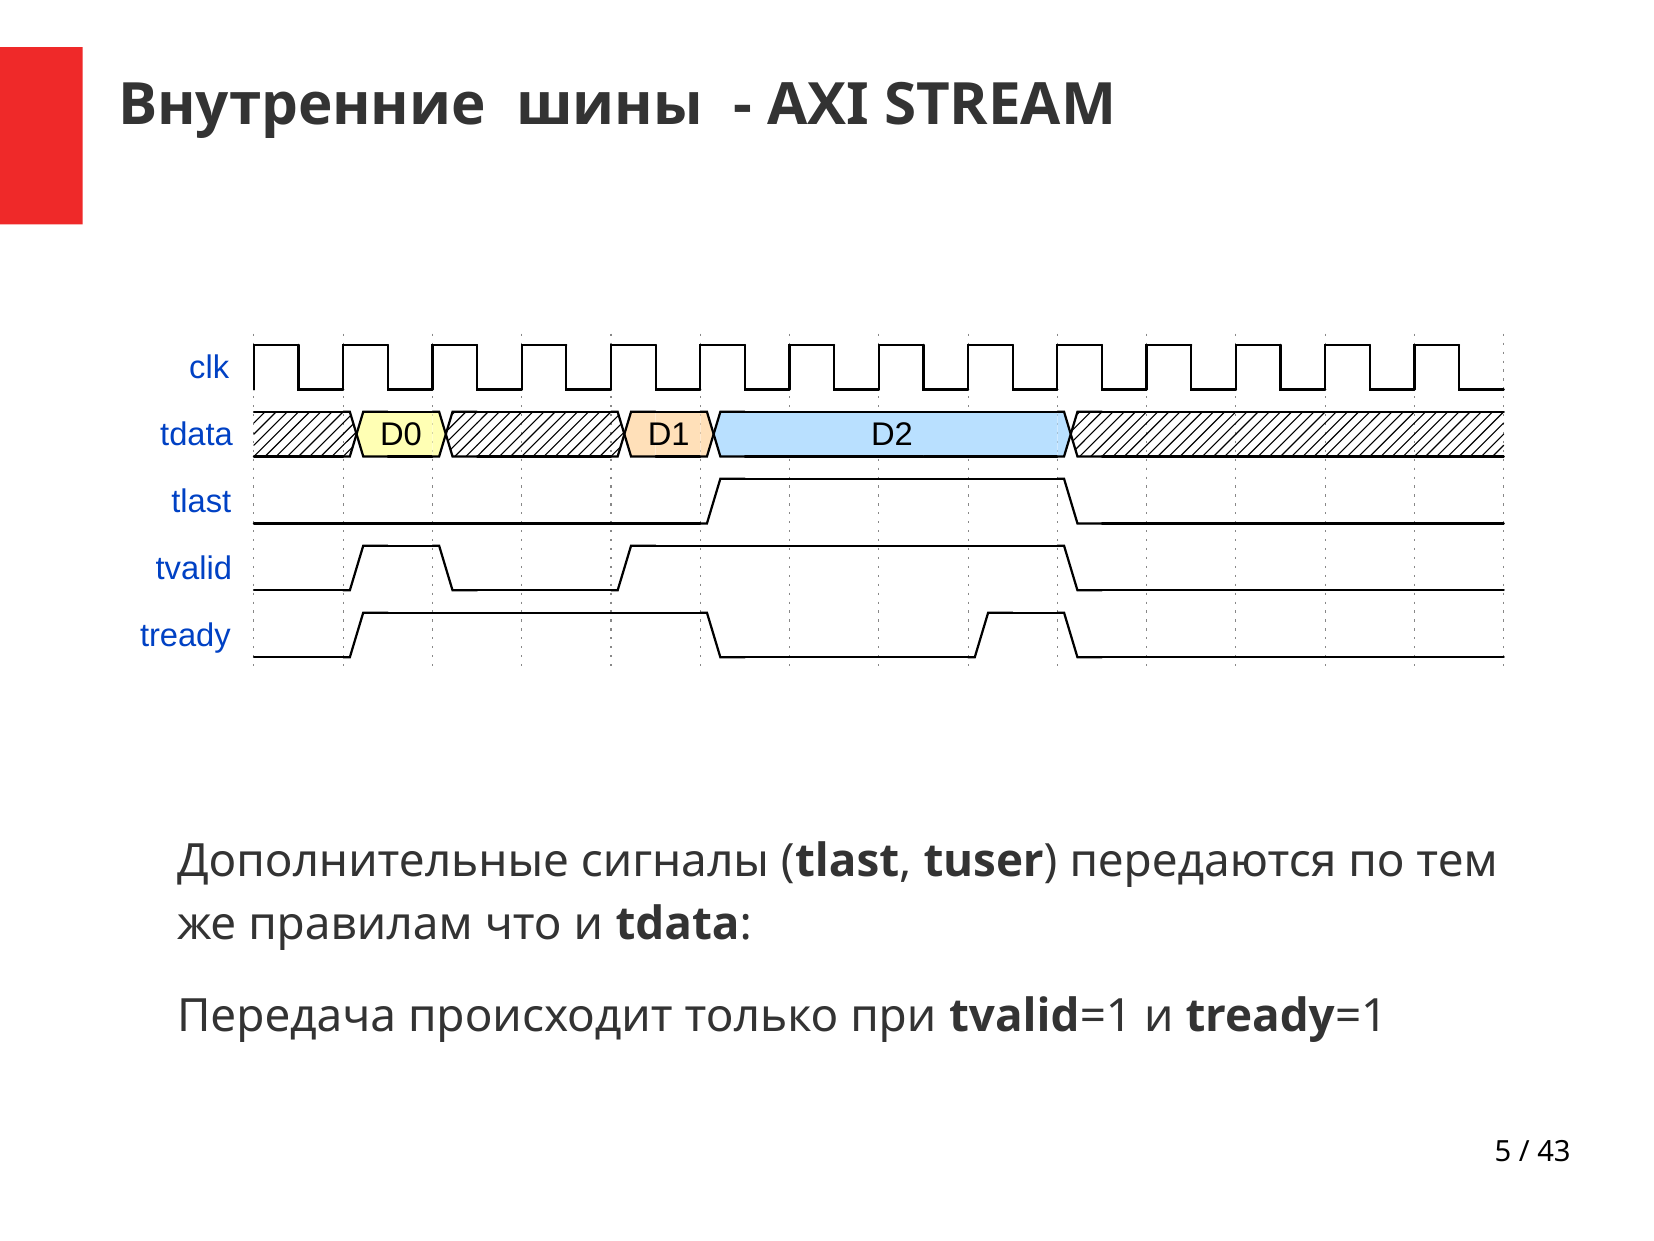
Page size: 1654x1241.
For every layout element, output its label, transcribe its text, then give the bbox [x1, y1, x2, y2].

list Дополнительные сигналы (tlast, tuser) передаются по тем же правилам что и tdata: Передача происходит только при tvalid=1 и tready=1 [106, 827, 1524, 1123]
picture [74, 332, 1548, 668]
title Внутренние шины - AXI STREAM [118, 49, 1571, 154]
